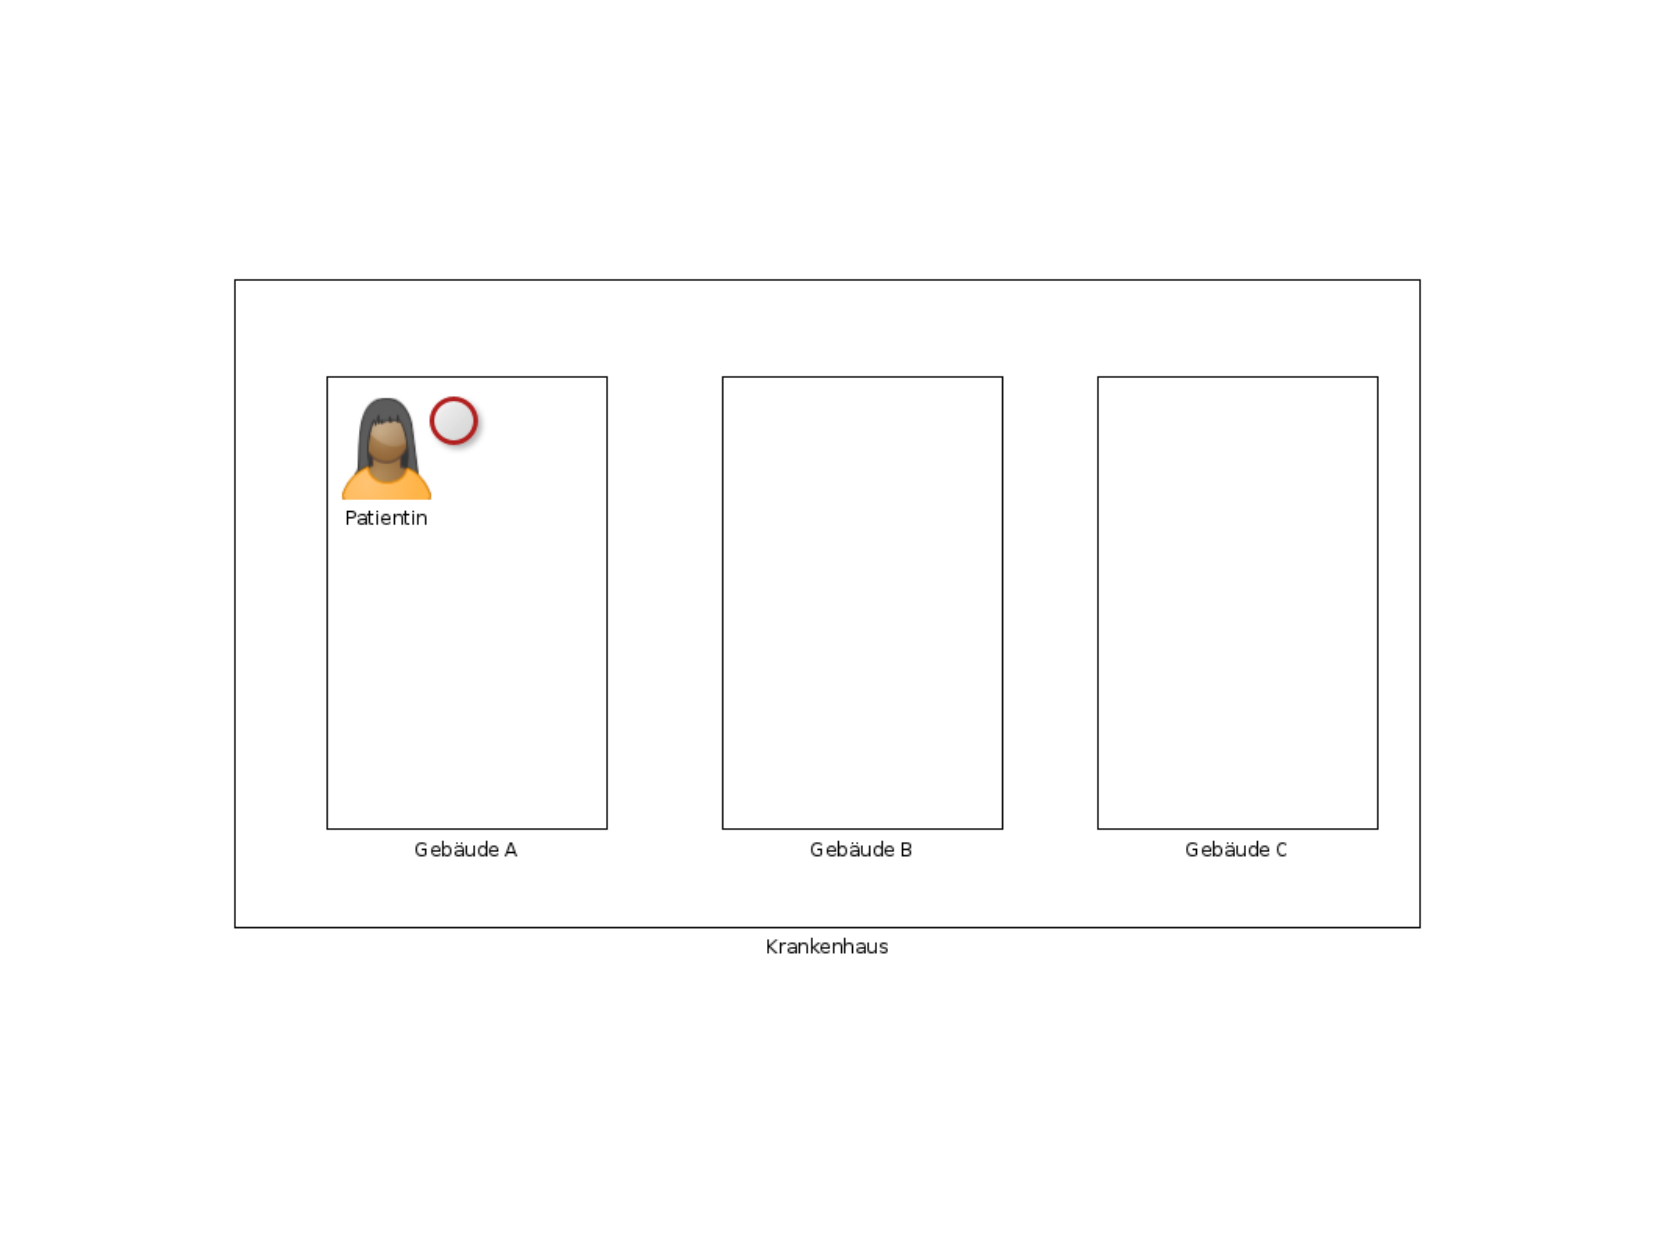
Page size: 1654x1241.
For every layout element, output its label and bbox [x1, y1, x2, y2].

picture [211, 256, 1443, 985]
